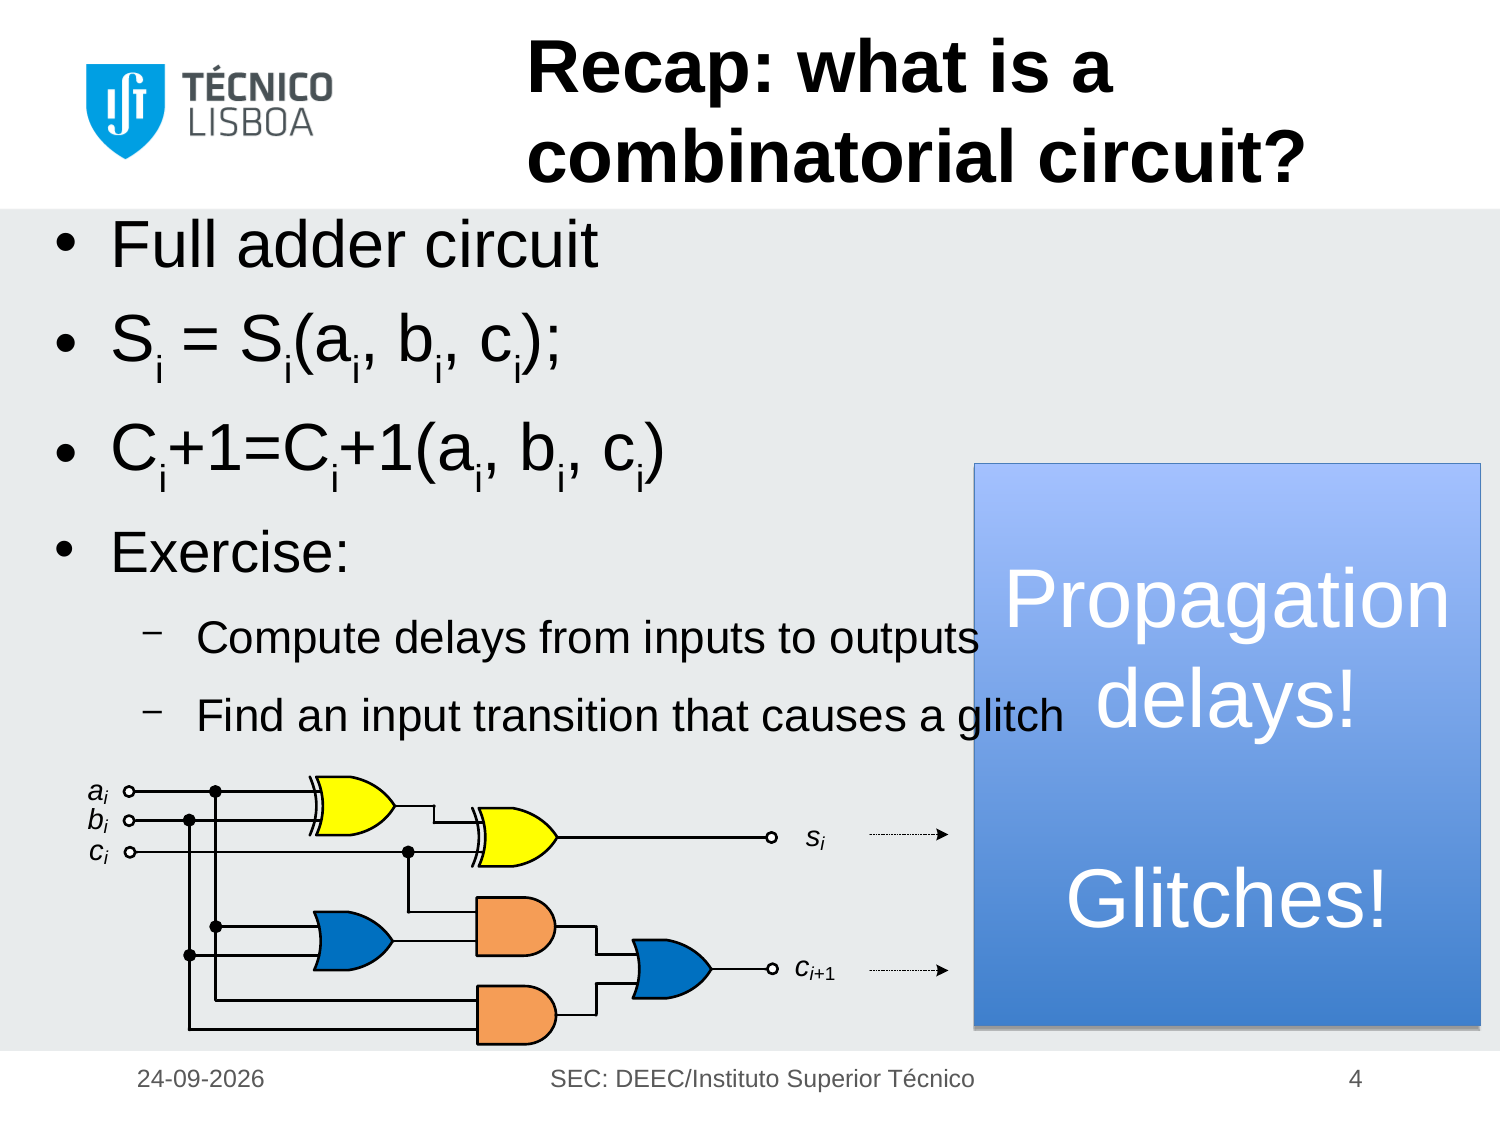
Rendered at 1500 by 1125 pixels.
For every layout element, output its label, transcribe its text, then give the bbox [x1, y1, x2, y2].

text_box Propagation delays! Glitches! [974, 463, 1481, 1026]
title Recap: what is a combinatorial circuit? [511, 36, 1417, 179]
list Full adder circuit Si = Si(ai, bi, ci); Ci+1=Ci+1(ai, bi, ci) Exercise: Compute delays from inputs to outputs Find an input transition that causes a glitch [39, 193, 1296, 799]
picture [0, 0, 1500, 1125]
